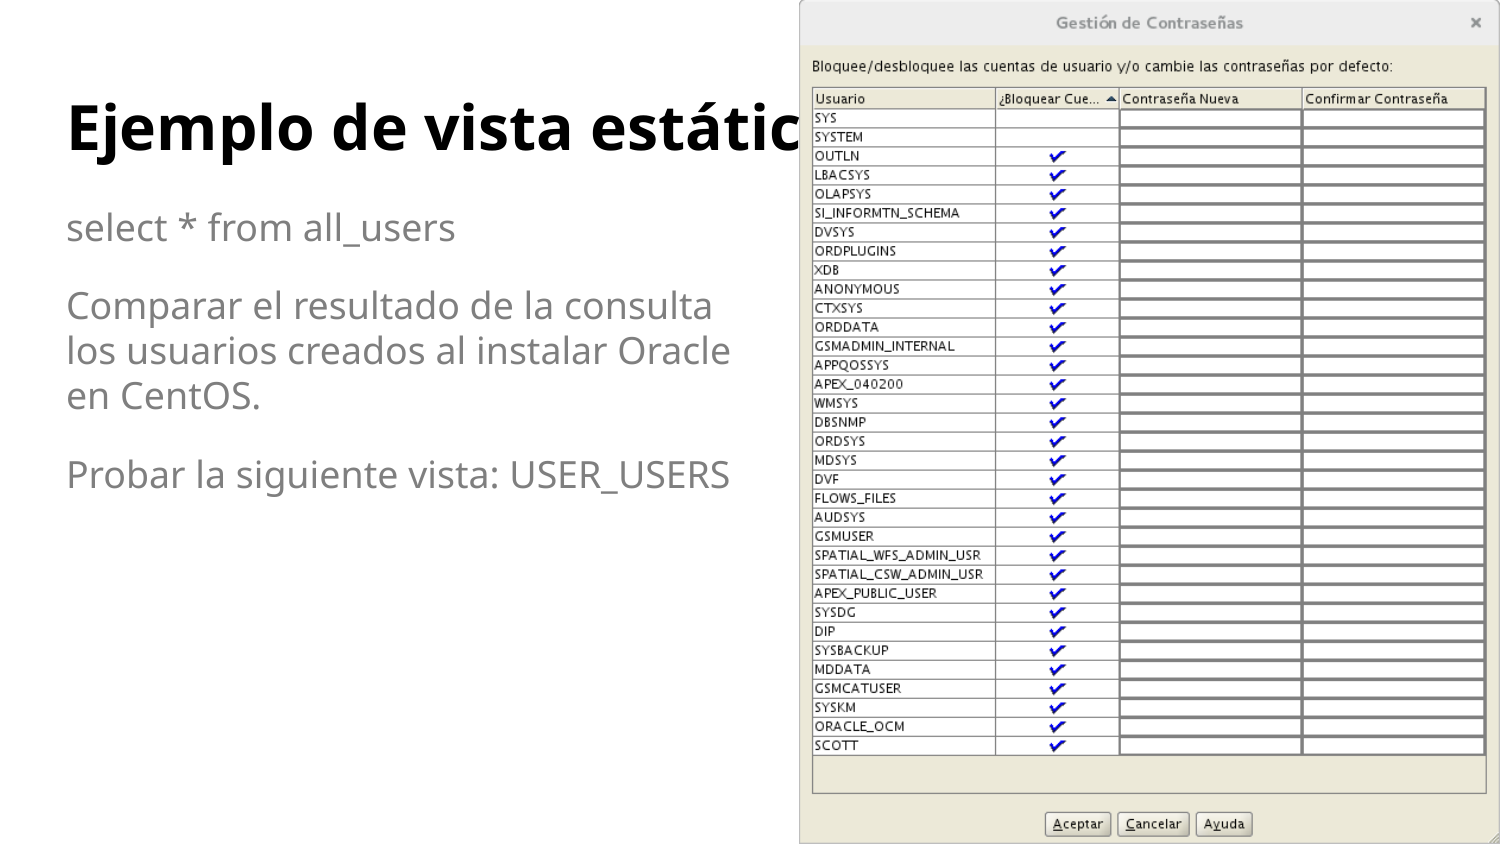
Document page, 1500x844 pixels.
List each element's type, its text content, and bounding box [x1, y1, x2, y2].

list select * from all_users Comparar el resultado de la consulta los usuarios creados al instalar Oracle en CentOS. Probar la siguiente vista: USER_USERS [51, 189, 752, 750]
picture [799, 0, 1500, 844]
title Ejemplo de vista estática [51, 72, 799, 176]
